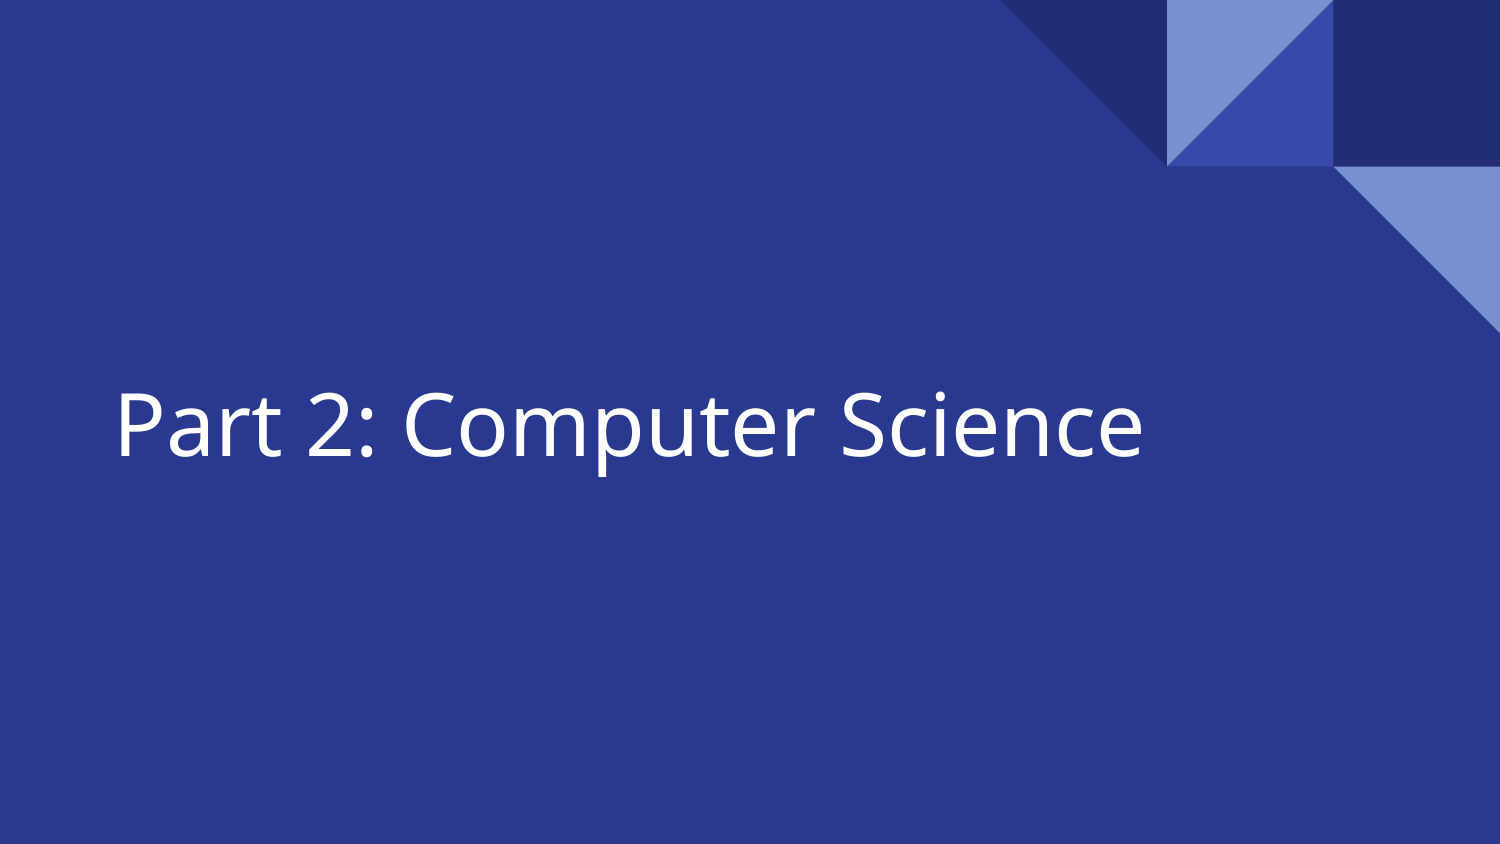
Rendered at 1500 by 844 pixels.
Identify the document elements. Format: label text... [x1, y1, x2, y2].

title Part 2: Computer Science [98, 353, 1447, 491]
